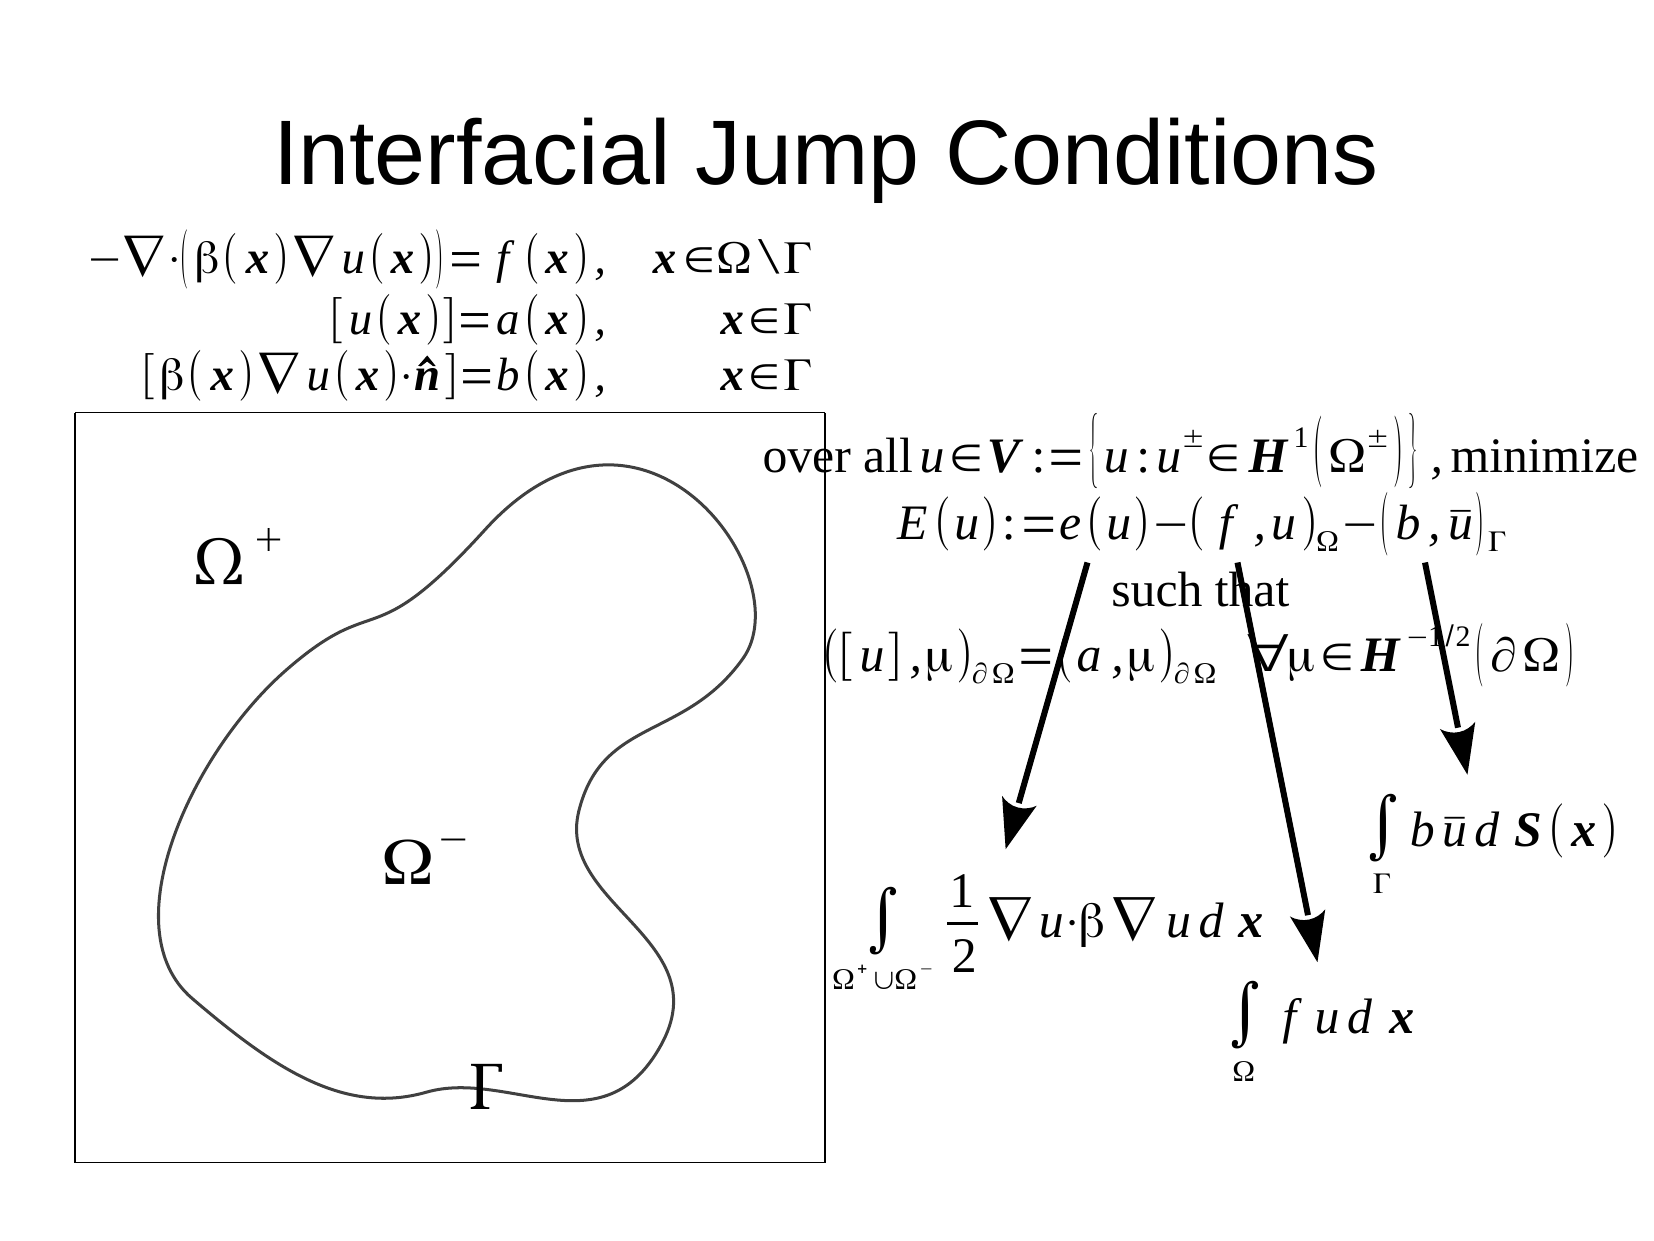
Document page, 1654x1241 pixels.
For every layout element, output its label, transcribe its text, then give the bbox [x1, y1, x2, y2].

chart [819, 862, 1426, 1088]
chart [75, 225, 825, 403]
title Interfacial Jump Conditions [82, 49, 1571, 257]
chart [1350, 791, 1631, 901]
chart [750, 412, 1651, 692]
chart [450, 1049, 525, 1126]
chart [363, 814, 488, 901]
chart [176, 514, 301, 601]
